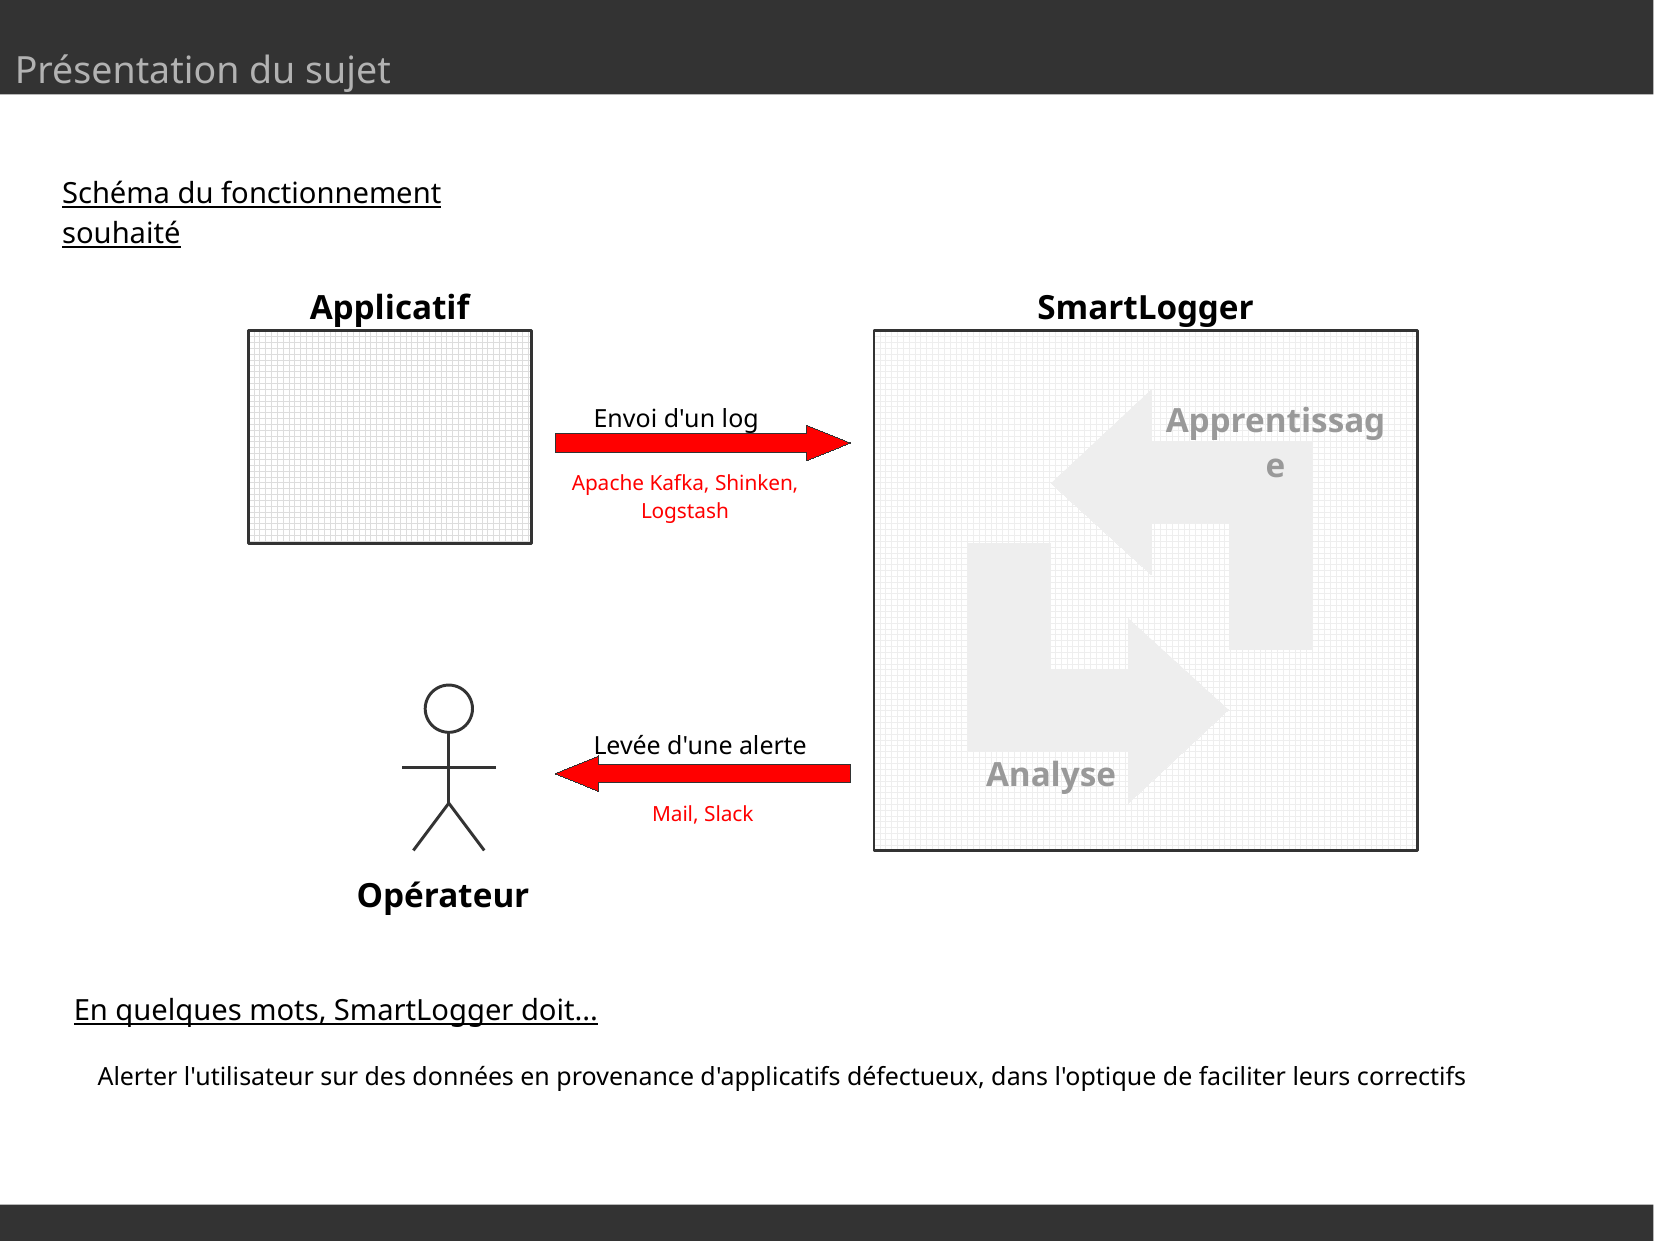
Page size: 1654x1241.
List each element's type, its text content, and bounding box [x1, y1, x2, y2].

text_box Mail, Slack [602, 791, 804, 863]
text_box Schéma du fonctionnement souhaité [47, 165, 567, 249]
text_box [555, 764, 578, 783]
text_box Opérateur [330, 864, 556, 957]
text_box SmartLogger [874, 276, 1418, 331]
text_box [874, 331, 1418, 851]
text_box [0, 1204, 1654, 1241]
text_box Analyse [921, 744, 1182, 810]
text_box Apache Kafka, Shinken, Logstash [555, 461, 815, 549]
text_box [555, 425, 851, 461]
text_box [0, 0, 1654, 95]
text_box Levée d'une alerte [578, 720, 851, 794]
text_box Applicatif [236, 276, 544, 331]
text_box En quelques mots, SmartLogger doit... [59, 982, 638, 1075]
text_box Apprentissage [1145, 389, 1406, 485]
text_box Alerter l'utilisateur sur des données en provenance d'applicatifs défectueux, dans l'optique de faciliter leurs correctifs [82, 1051, 1489, 1125]
text_box [248, 330, 532, 544]
text_box Présentation du sujet [0, 35, 650, 95]
text_box Envoi d'un log [578, 453, 804, 461]
text_box Envoi d'un log [578, 392, 804, 433]
